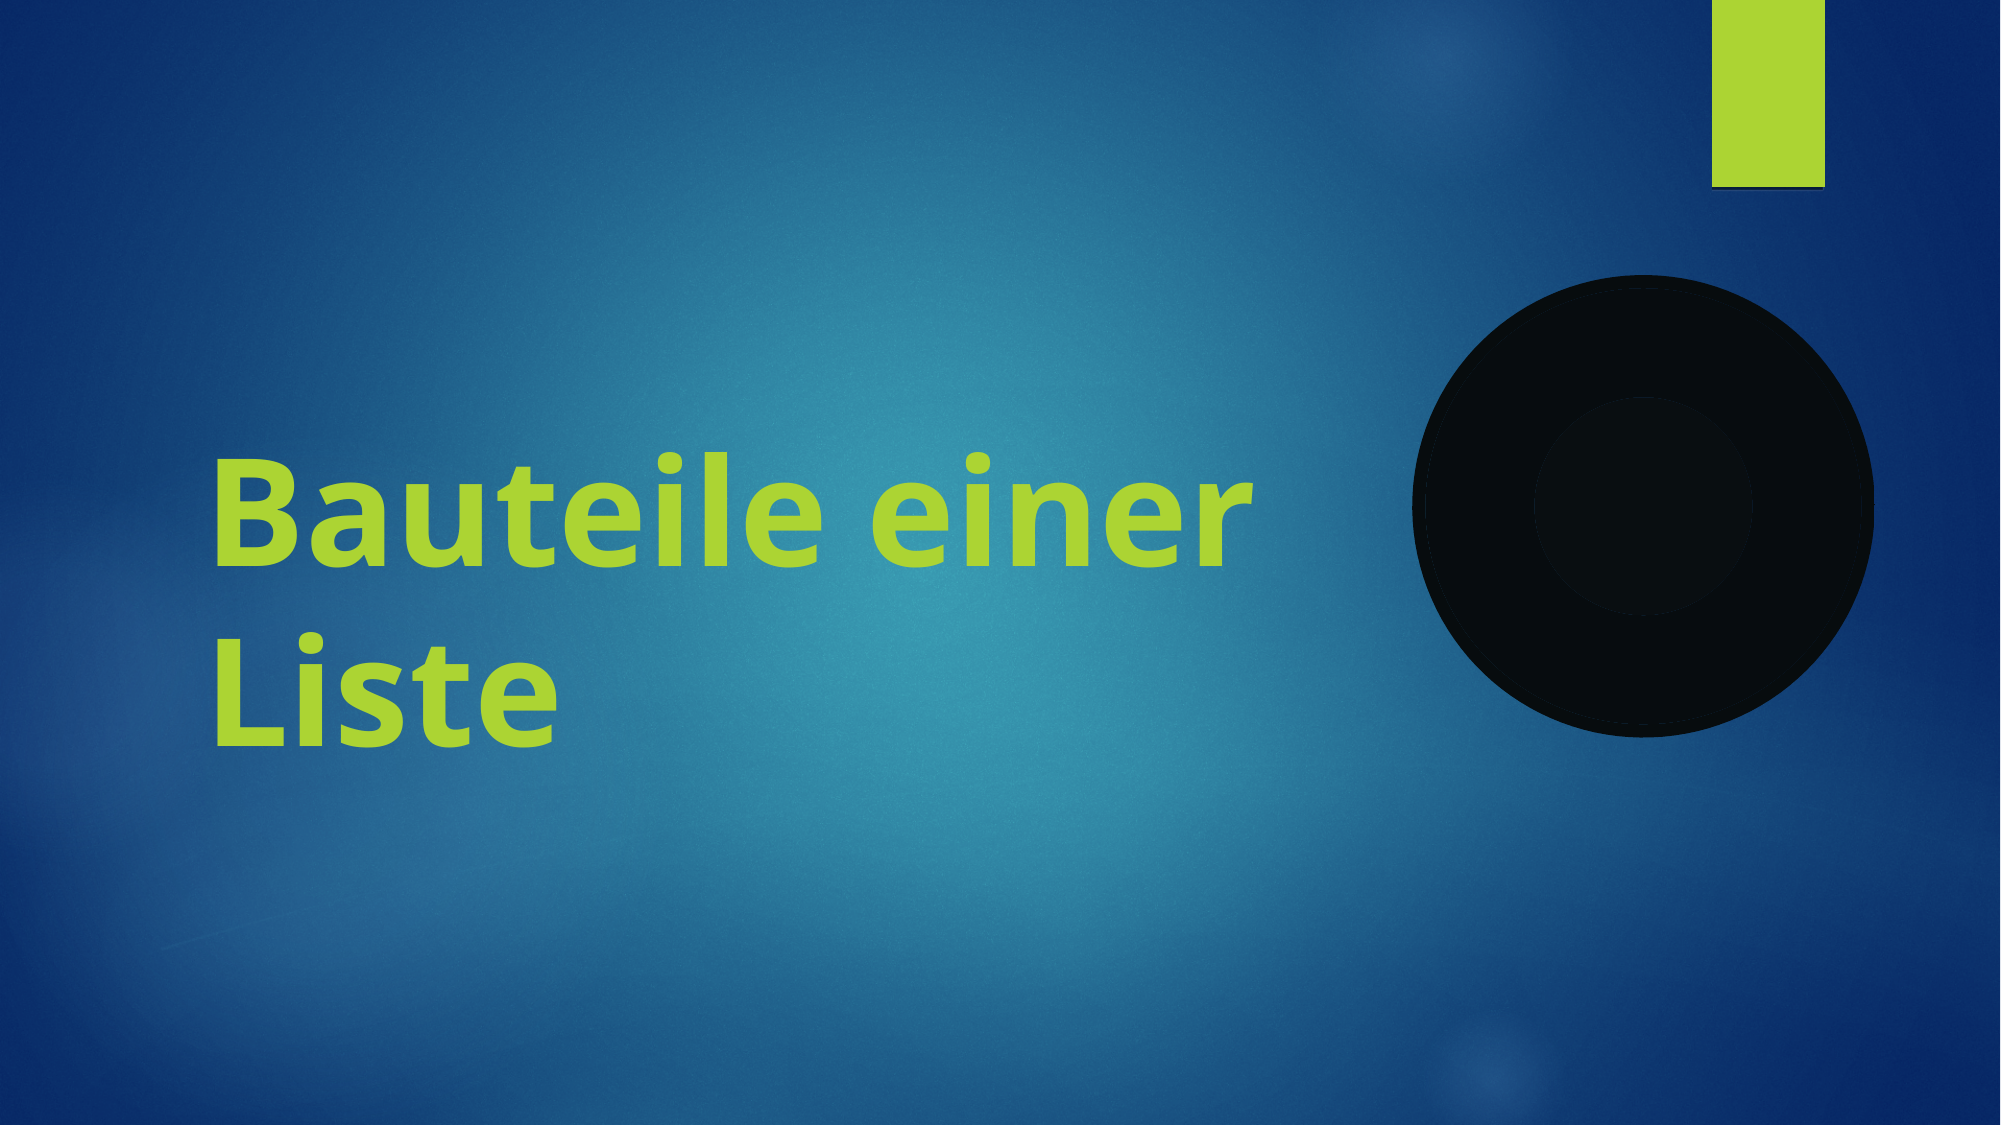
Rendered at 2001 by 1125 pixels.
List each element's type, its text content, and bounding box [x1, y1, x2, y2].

title Bauteile einer Liste [189, 237, 1638, 784]
